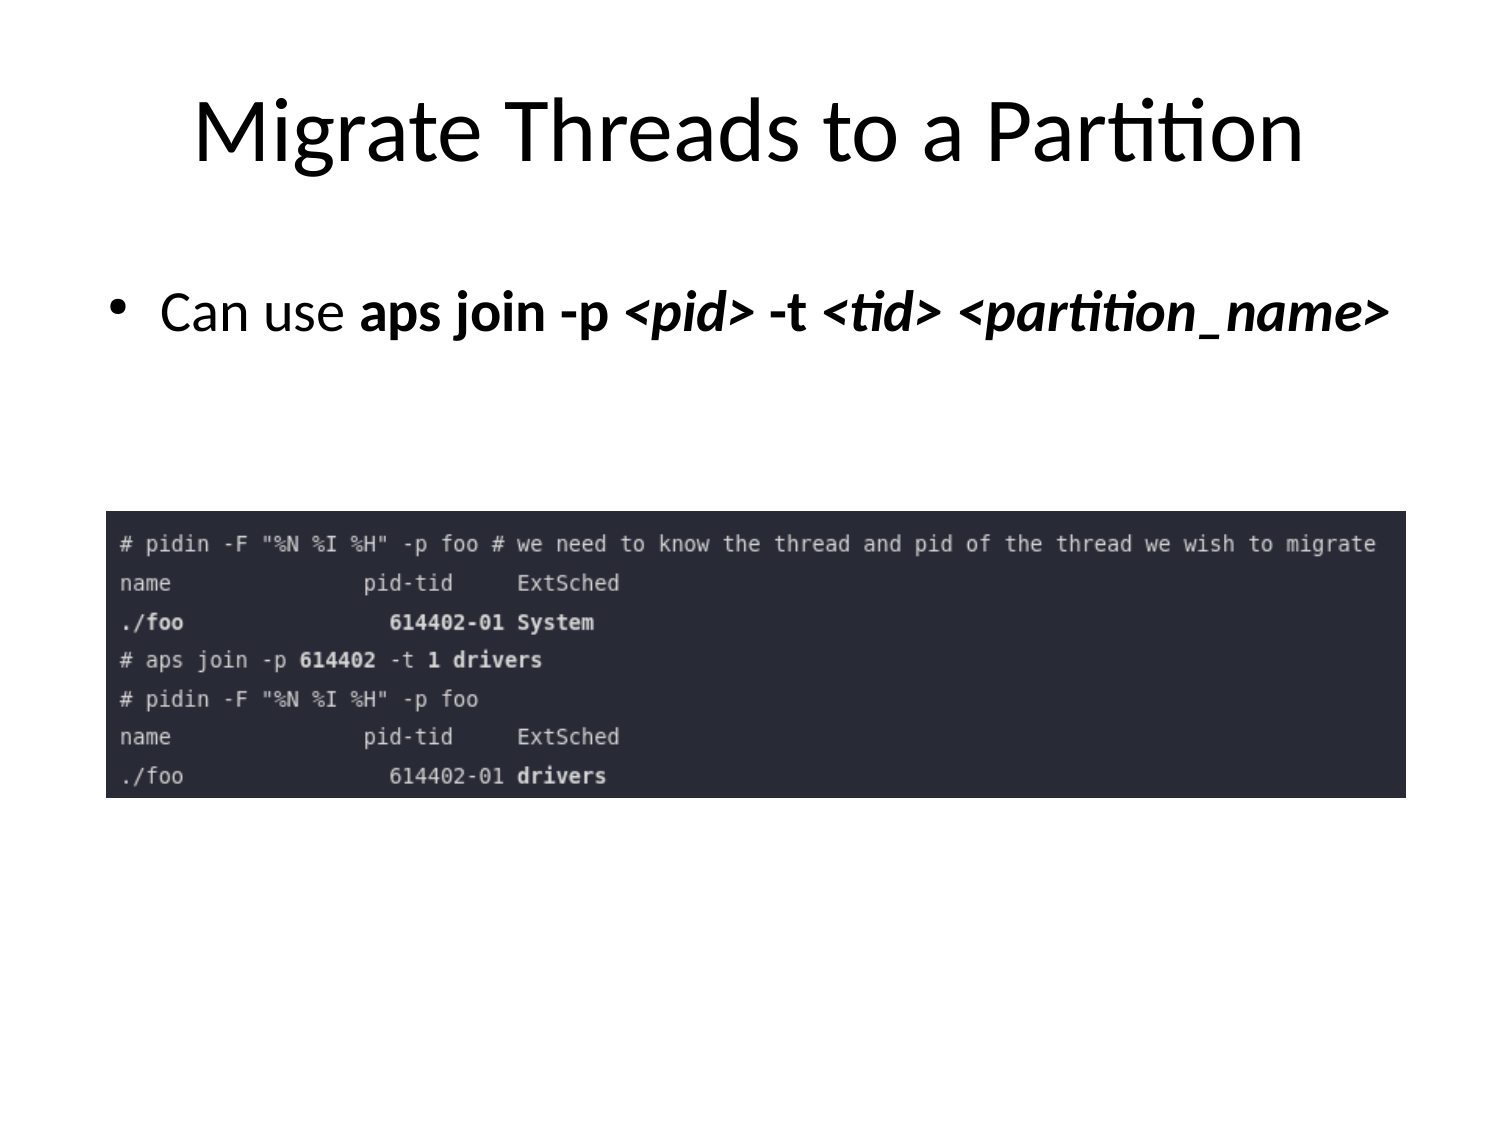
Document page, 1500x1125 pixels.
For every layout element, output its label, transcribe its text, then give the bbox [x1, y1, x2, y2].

title Migrate Threads to a Partition [75, 45, 1425, 233]
picture [106, 511, 1406, 798]
list Can use aps join -p <pid> -t <tid> <partition_name> [75, 265, 1426, 1009]
